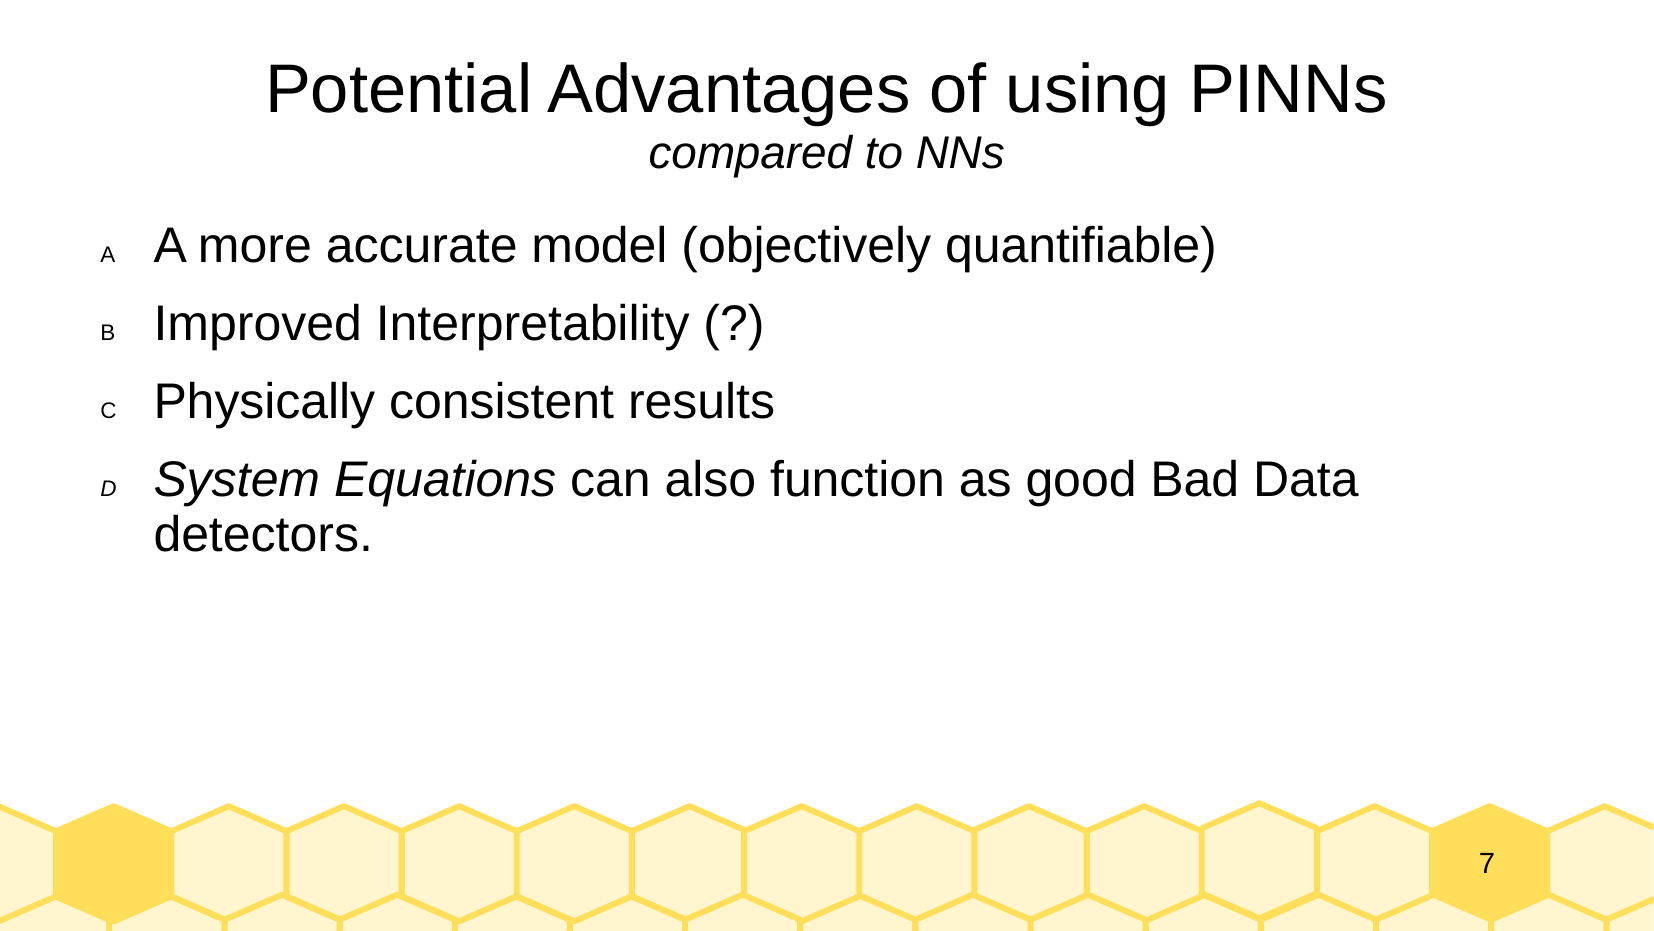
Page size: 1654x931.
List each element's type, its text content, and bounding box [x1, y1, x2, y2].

title Potential Advantages of using PINNs compared to NNs [82, 37, 1571, 193]
list A more accurate model (objectively quantifiable) Improved Interpretability (?) Physically consistent results System Equations can also function as good Bad Data detectors. [82, 217, 1571, 758]
